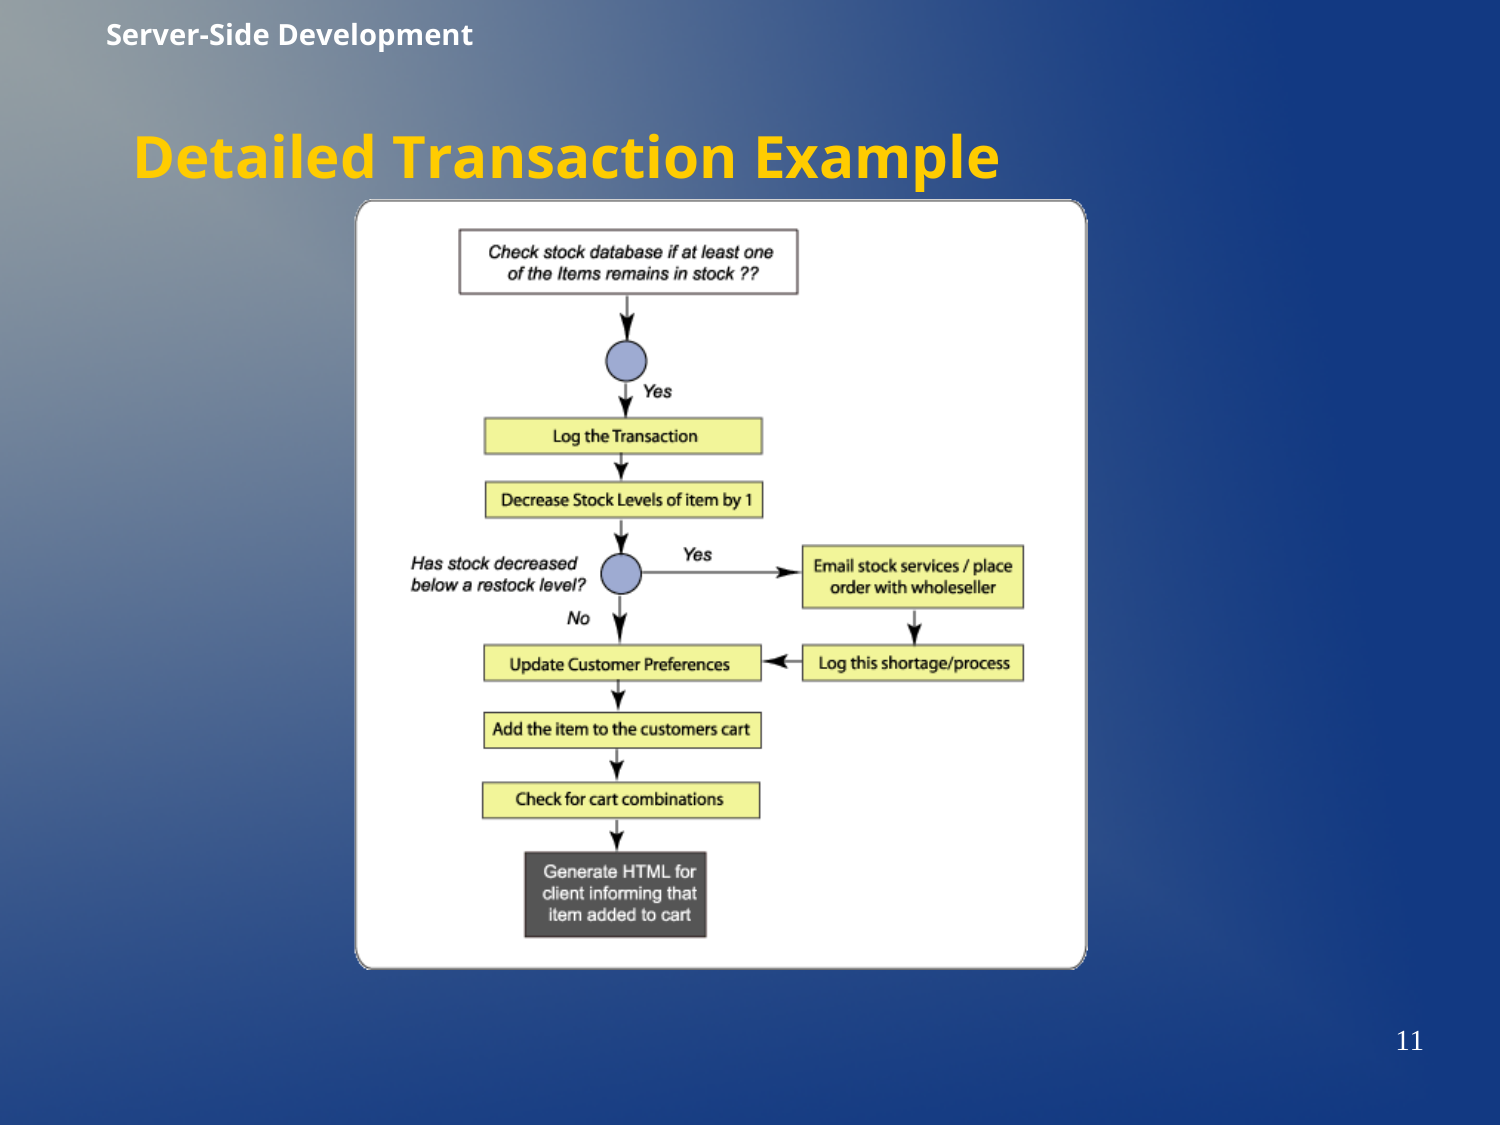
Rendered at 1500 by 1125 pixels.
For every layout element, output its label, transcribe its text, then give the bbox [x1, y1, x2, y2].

text_box Server-Side Development [83, 8, 489, 59]
picture [0, 0, 1500, 1125]
text_box Detailed Transaction Example [117, 112, 1016, 198]
